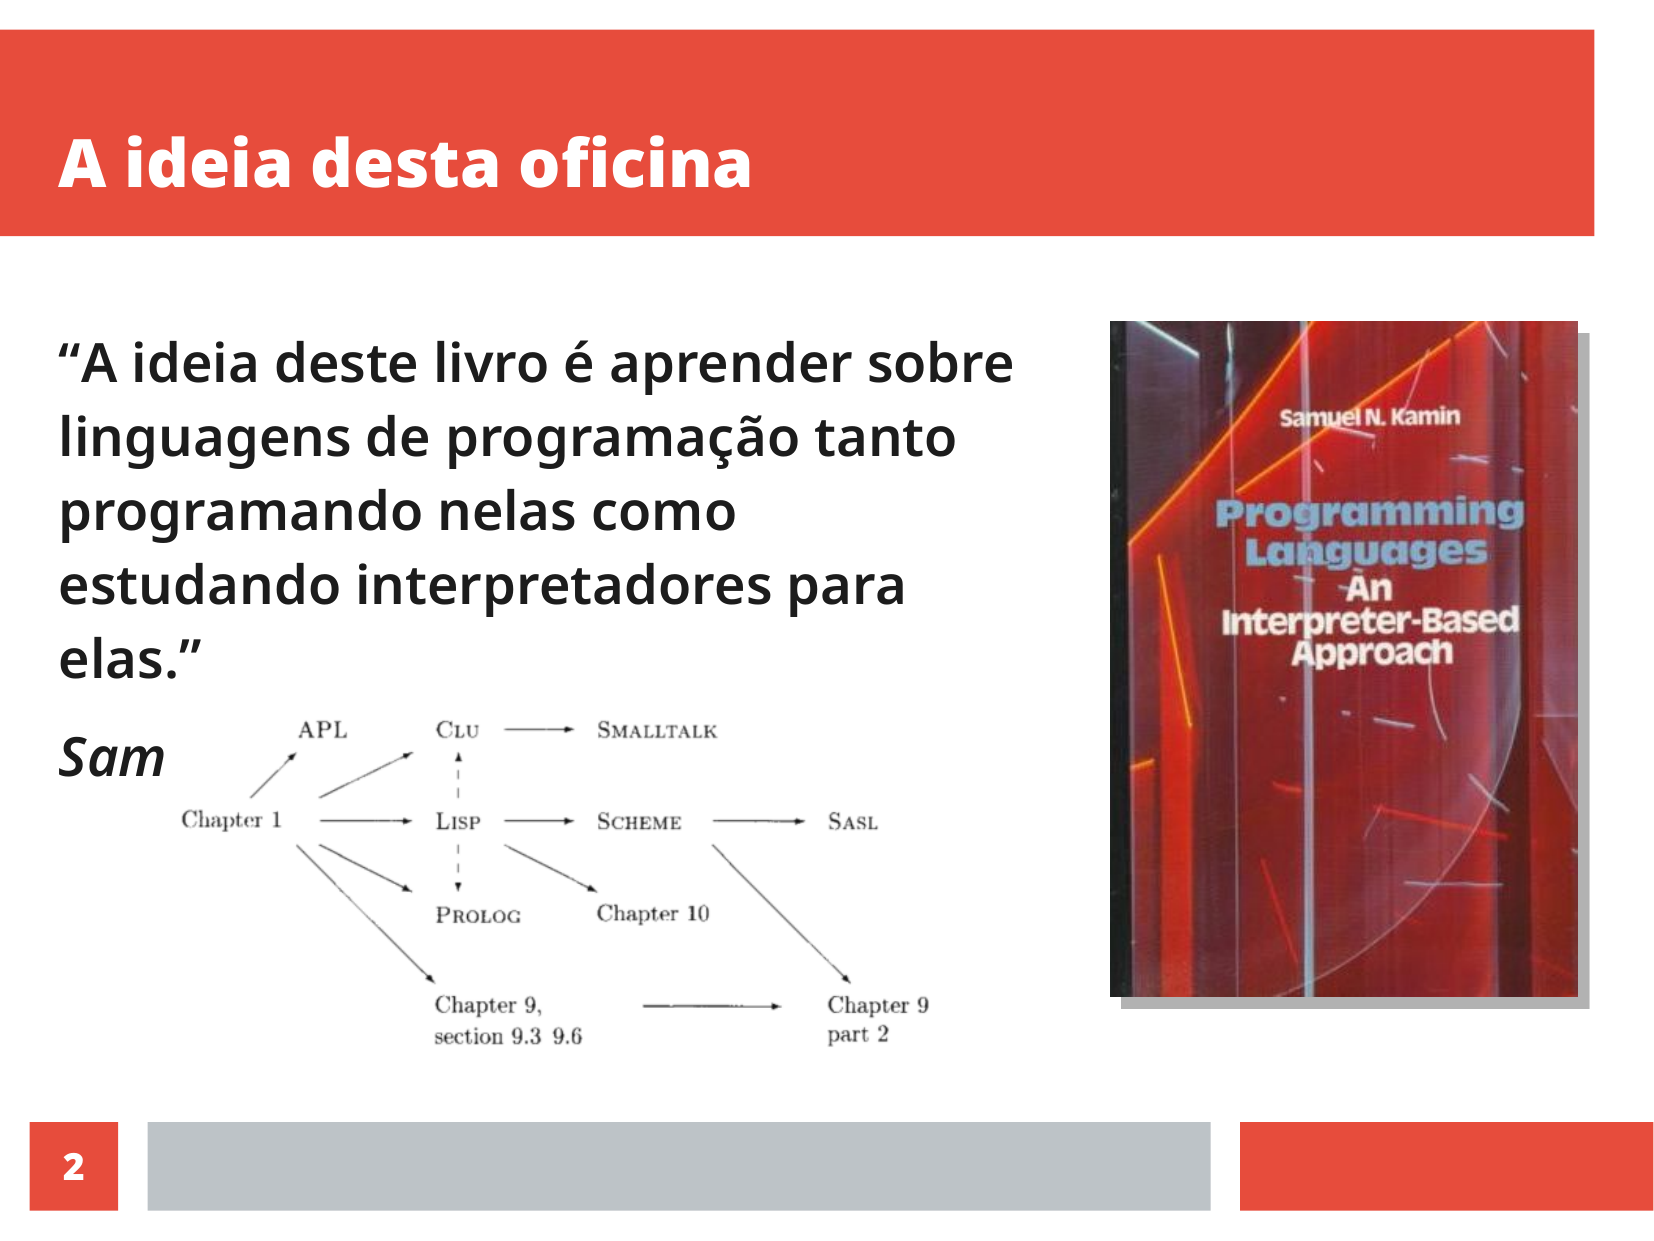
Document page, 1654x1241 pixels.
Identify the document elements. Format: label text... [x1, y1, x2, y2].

title A ideia desta oficina [59, 59, 1595, 207]
picture [1110, 321, 1578, 997]
picture [165, 704, 946, 1064]
list “A ideia deste livro é aprender sobre linguagens de programação tanto programando nelas como estudando interpretadores para elas.” Samuel Kamin, University of Illinois [59, 324, 1021, 1093]
